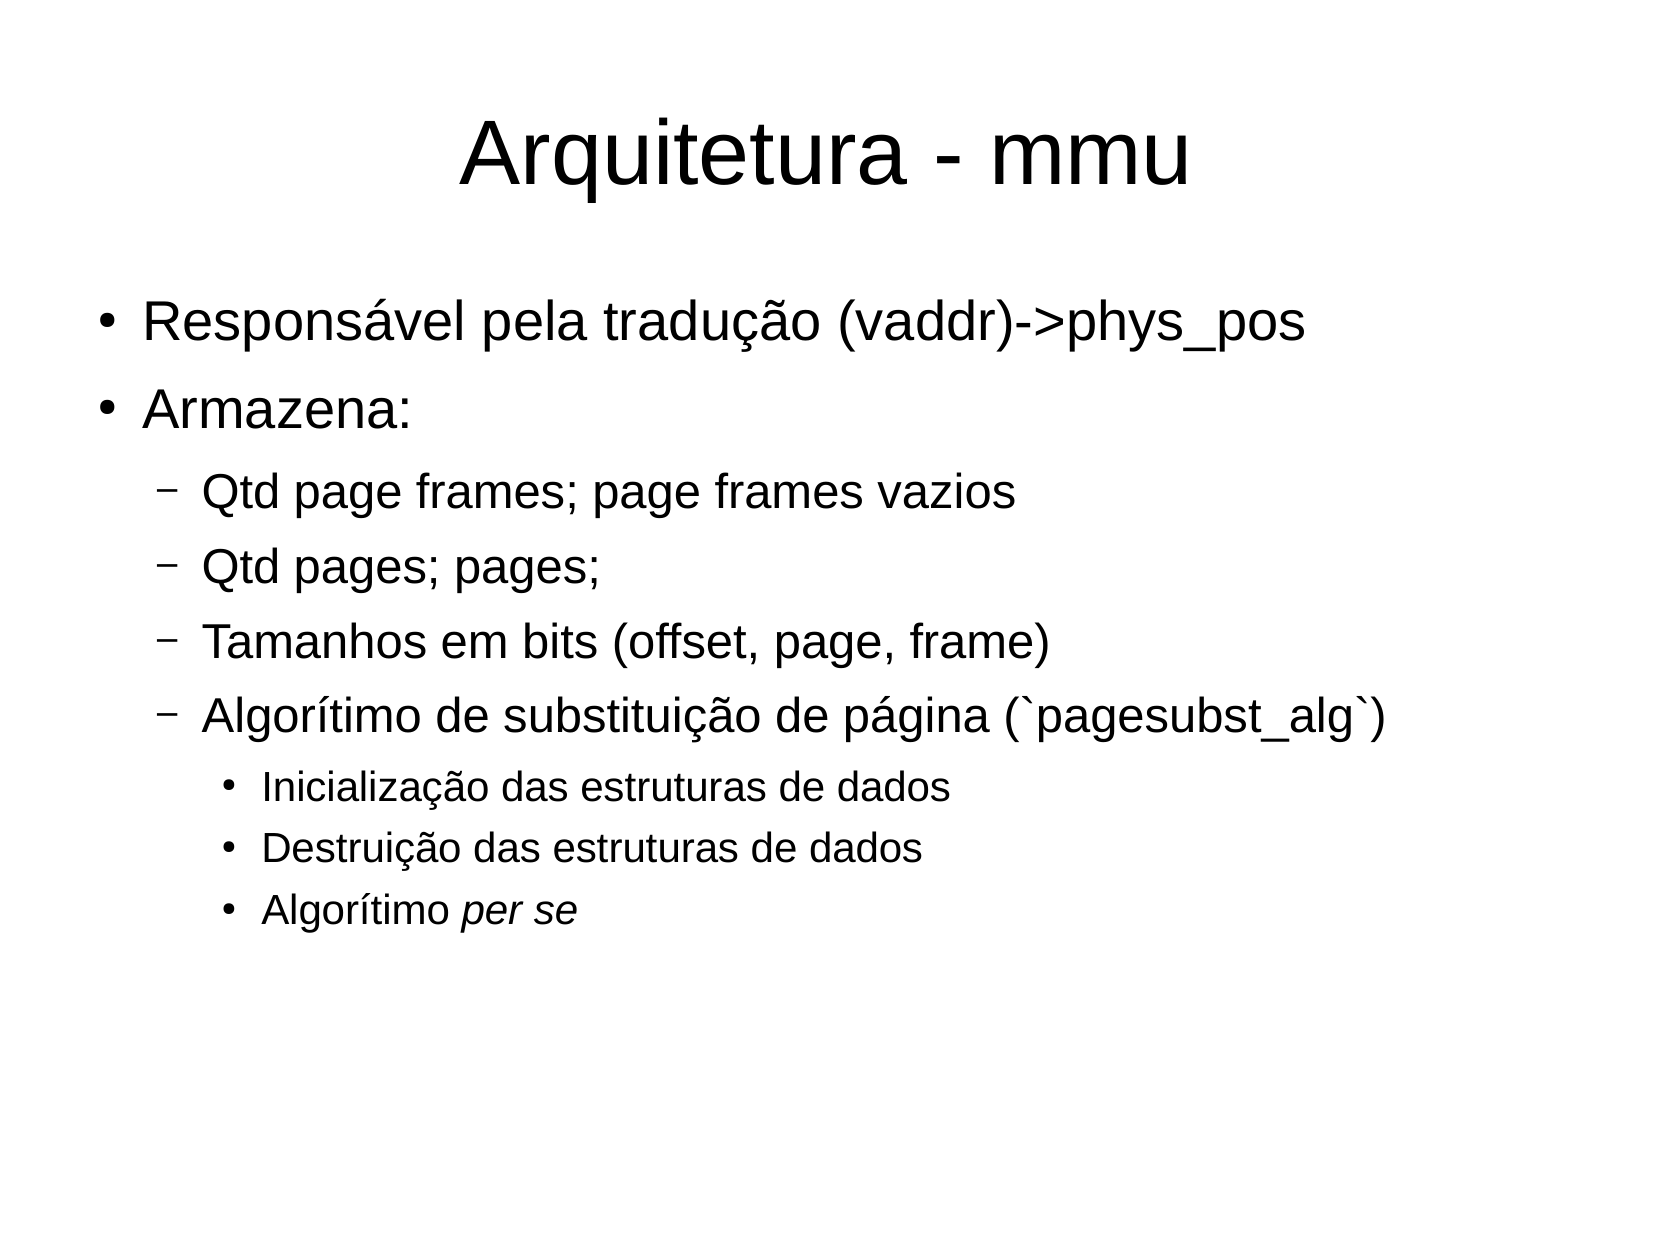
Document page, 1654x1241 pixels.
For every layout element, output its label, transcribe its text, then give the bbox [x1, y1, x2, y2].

title Arquitetura - mmu [82, 49, 1571, 257]
list Responsável pela tradução (vaddr)->phys_pos Armazena: Qtd page frames; page frames vazios Qtd pages; pages; Tamanhos em bits (offset, page, frame) Algorítimo de substituição de página (`pagesubst_alg`) Inicialização das estruturas de dados Destruição das estruturas de dados Algorítimo per se [82, 290, 1571, 1010]
